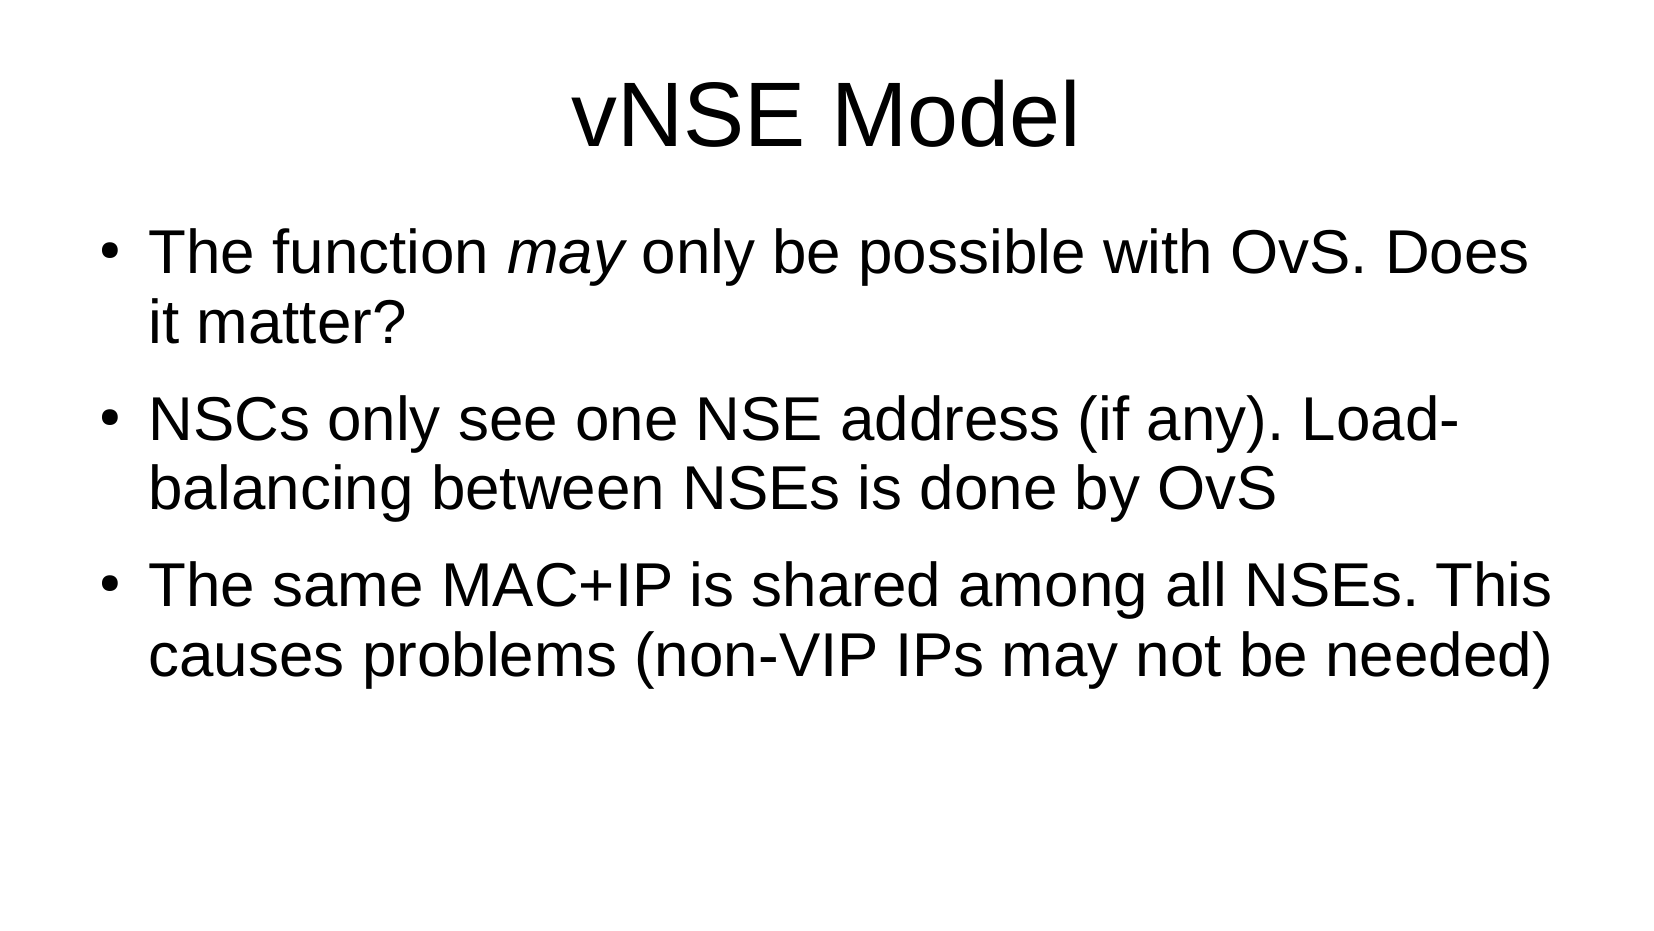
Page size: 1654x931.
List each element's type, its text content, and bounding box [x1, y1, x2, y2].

title vNSE Model [82, 37, 1571, 193]
list The function may only be possible with OvS. Does it matter? NSCs only see one NSE address (if any). Load-balancing between NSEs is done by OvS The same MAC+IP is shared among all NSEs. This causes problems (non-VIP IPs may not be needed) [82, 217, 1571, 758]
